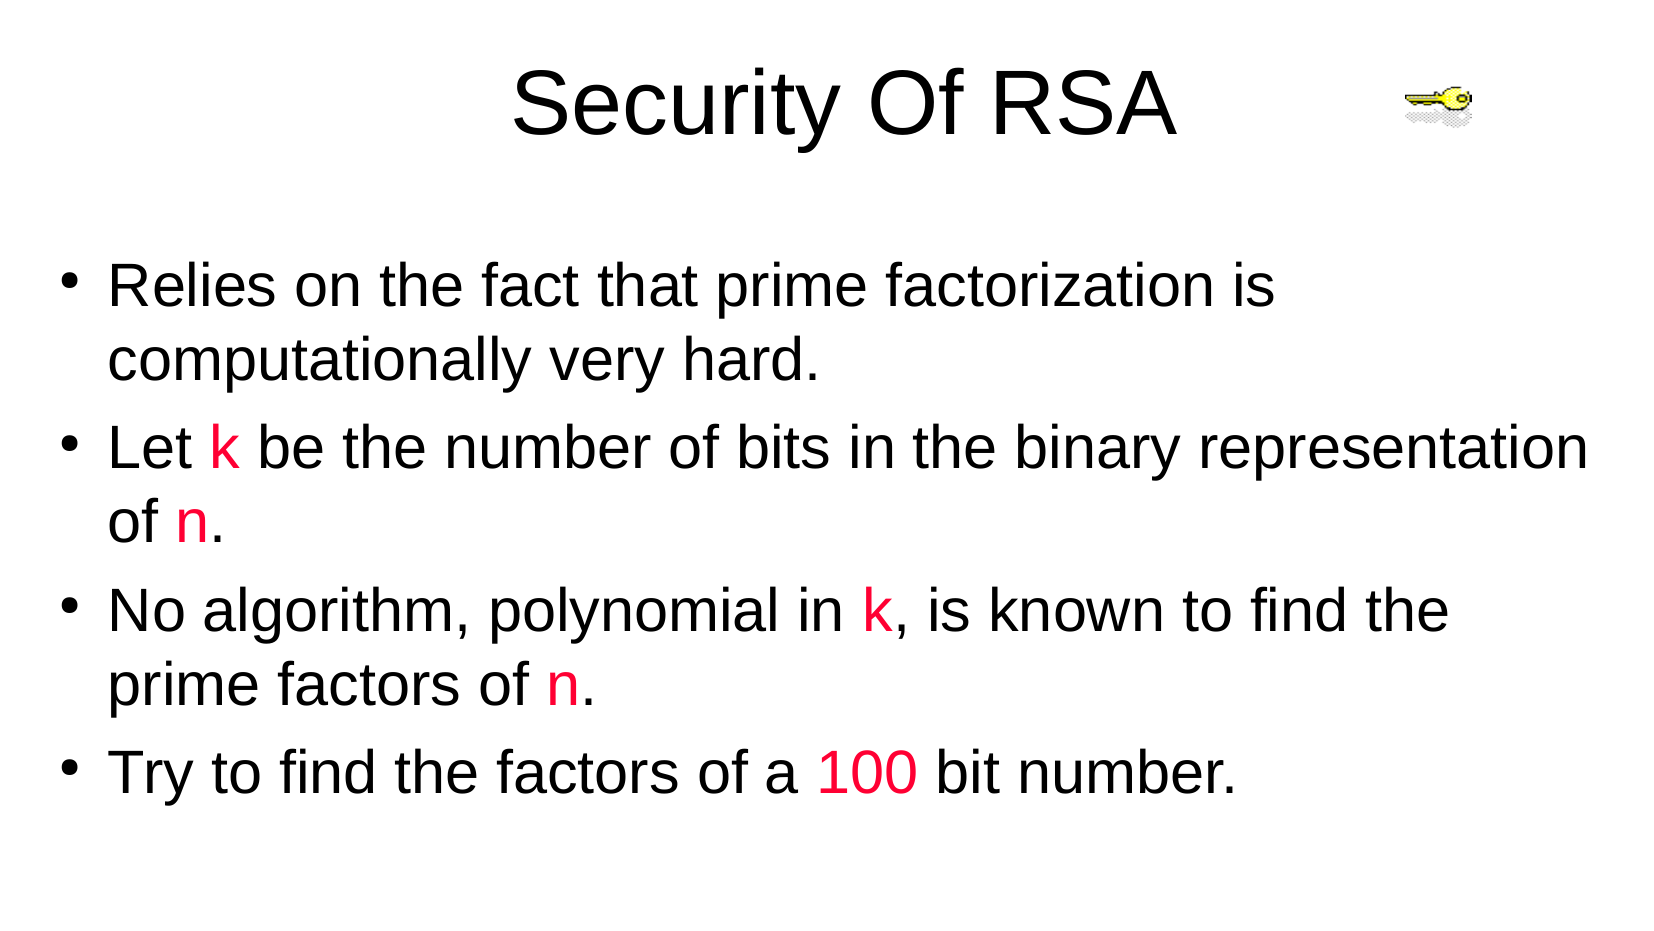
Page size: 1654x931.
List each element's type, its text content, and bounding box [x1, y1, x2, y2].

title Security Of RSA [124, 20, 1530, 176]
list Relies on the fact that prime factorization is computationally very hard. Let k be the number of bits in the binary representation of n. No algorithm, polynomial in k, is known to find the prime factors of n. Try to find the factors of a 100 bit number. [27, 237, 1613, 817]
picture [1405, 82, 1472, 133]
